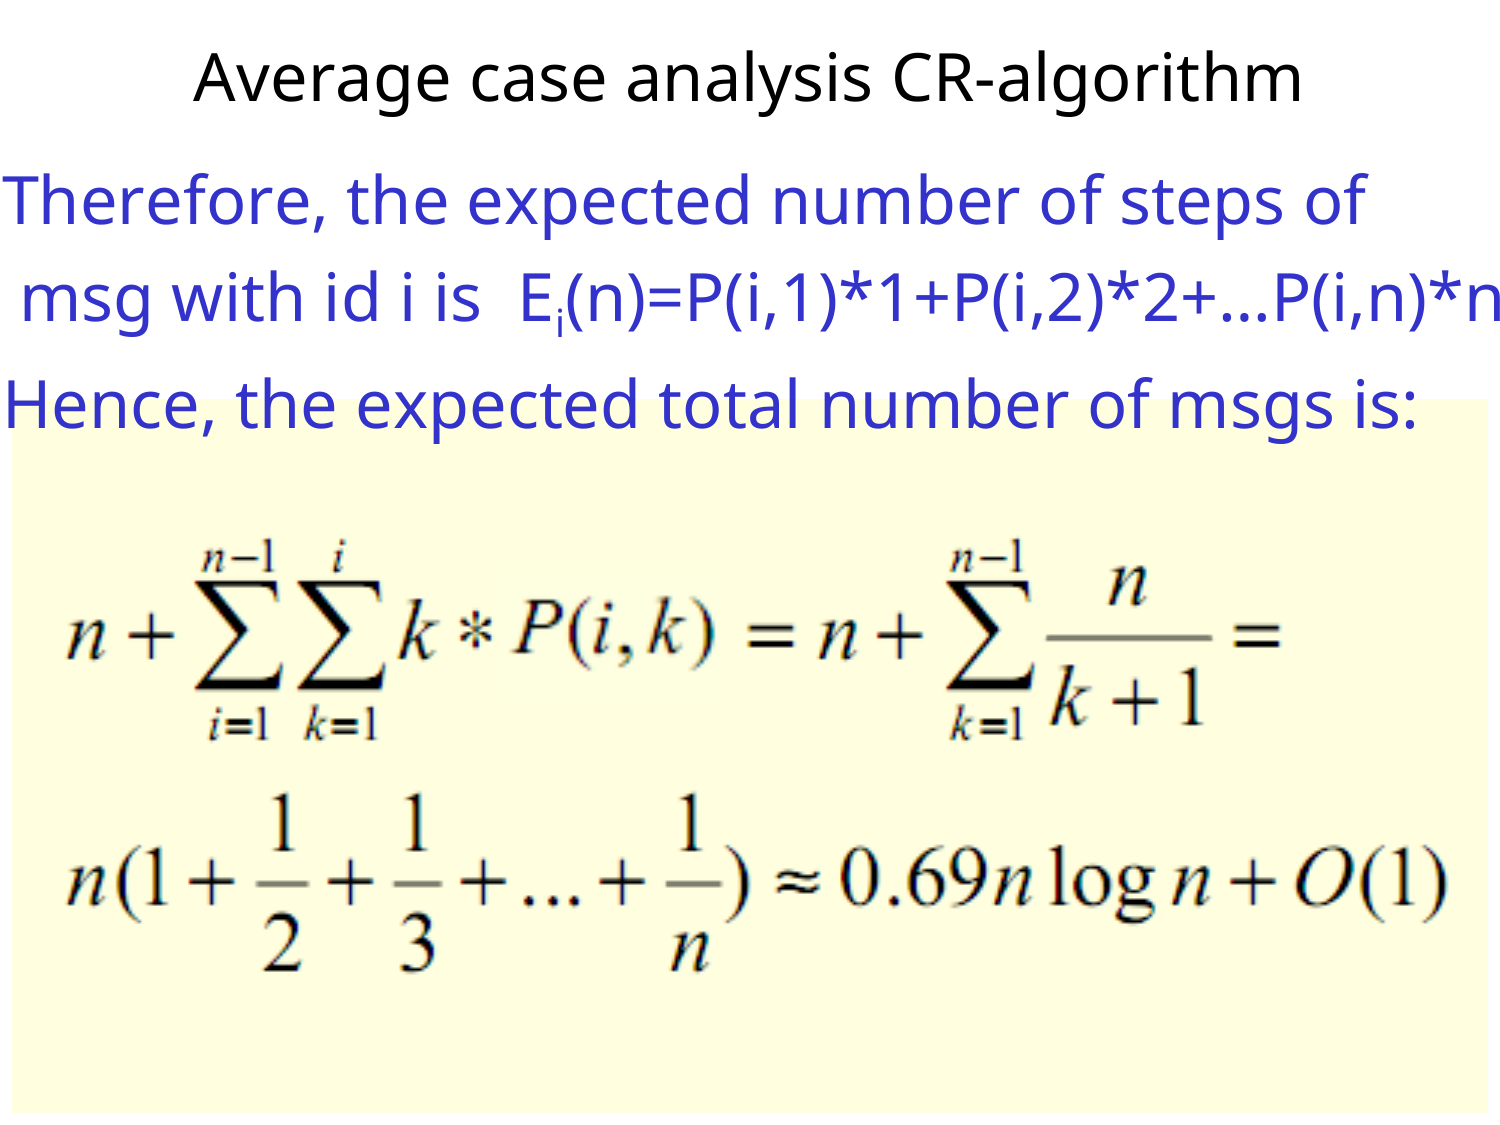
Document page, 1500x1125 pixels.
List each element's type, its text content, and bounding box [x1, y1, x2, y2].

title Average case analysis CR-algorithm [24, 24, 1476, 126]
text_box Therefore, the expected number of steps of msg with id i is Ei(n)=P(i,1)*1+P(i,2)*2+…P(i,n)*n. Hence, the expected total number of msgs is: [0, 149, 1500, 450]
picture [12, 450, 1488, 1113]
